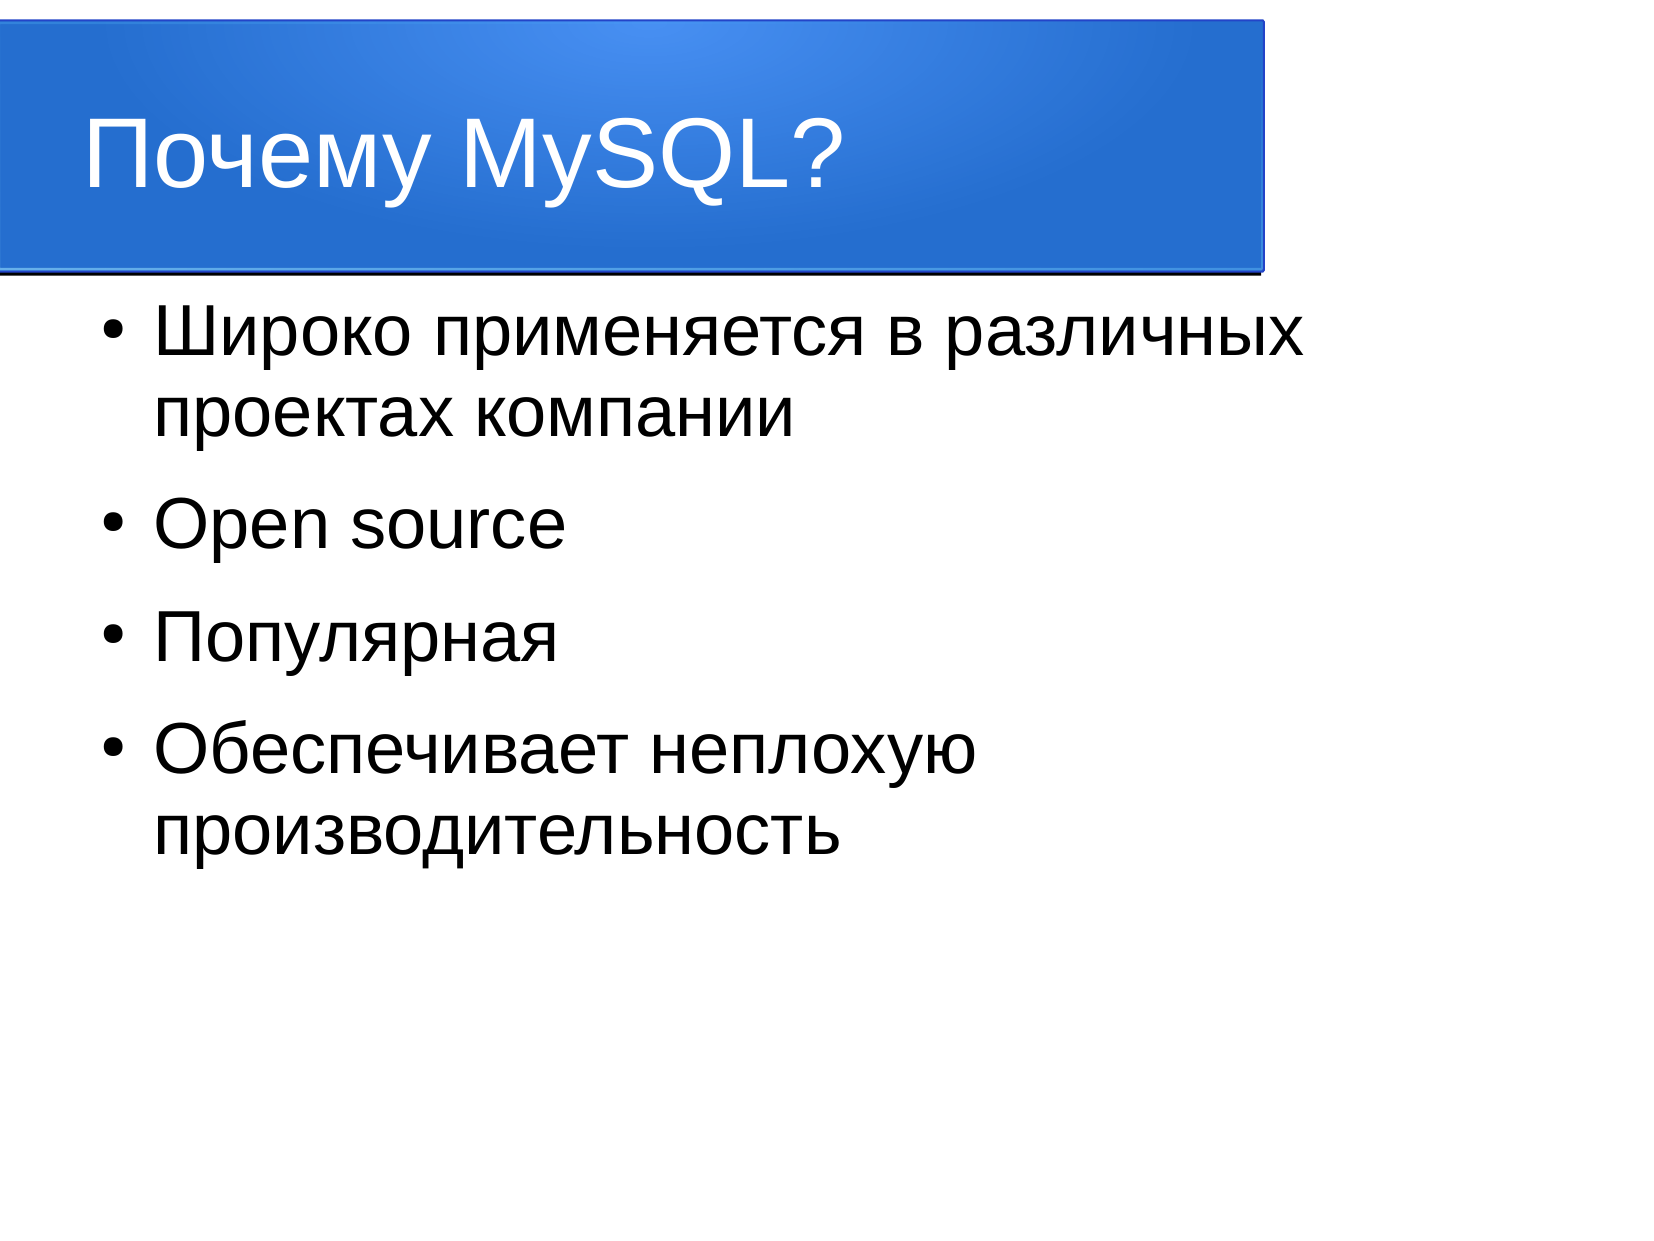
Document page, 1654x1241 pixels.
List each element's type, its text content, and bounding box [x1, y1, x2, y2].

title Почему MySQL? [82, 49, 1250, 257]
list Широко применяется в различных проектах компании Open source Популярная Обеспечивает неплохую производительность [82, 290, 1538, 1010]
